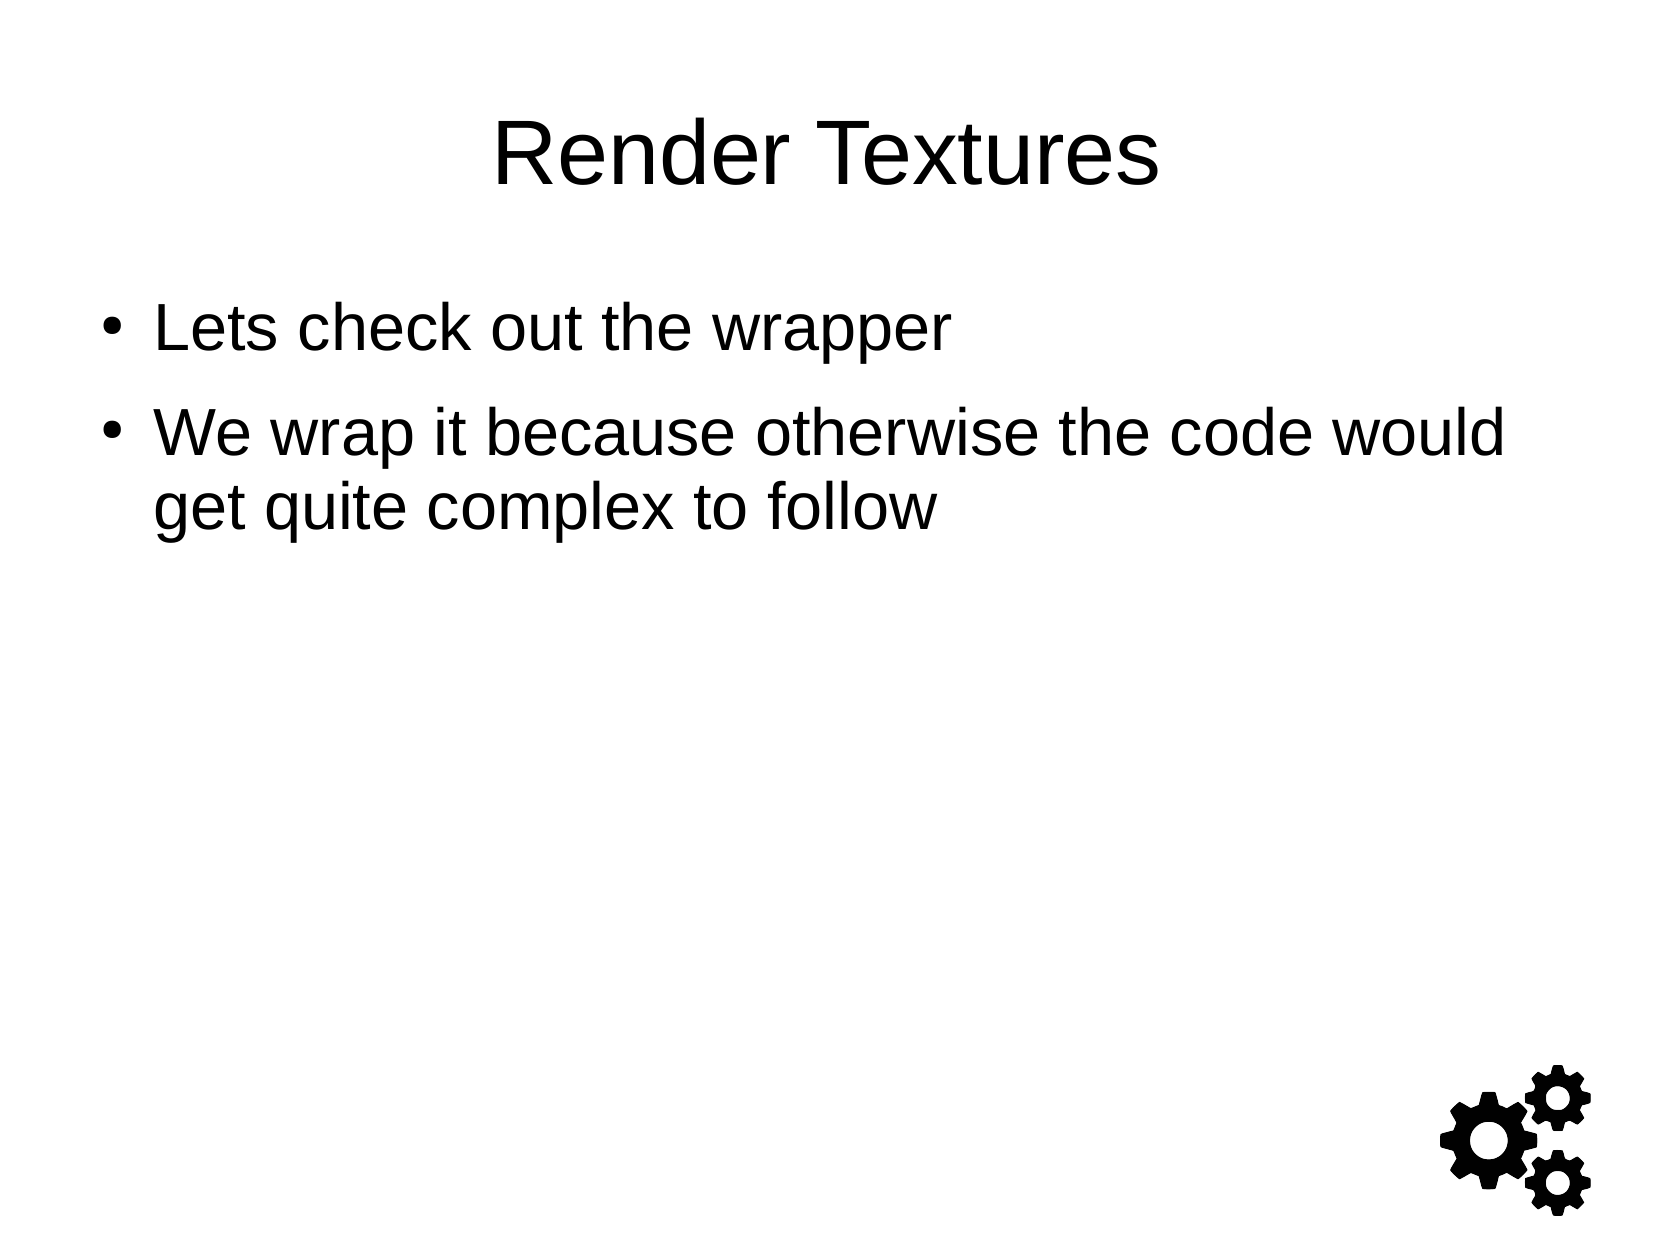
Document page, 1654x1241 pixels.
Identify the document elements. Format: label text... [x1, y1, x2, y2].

picture [1440, 1065, 1591, 1216]
list Lets check out the wrapper We wrap it because otherwise the code would get quite complex to follow [82, 290, 1571, 1010]
title Render Textures [82, 49, 1571, 257]
